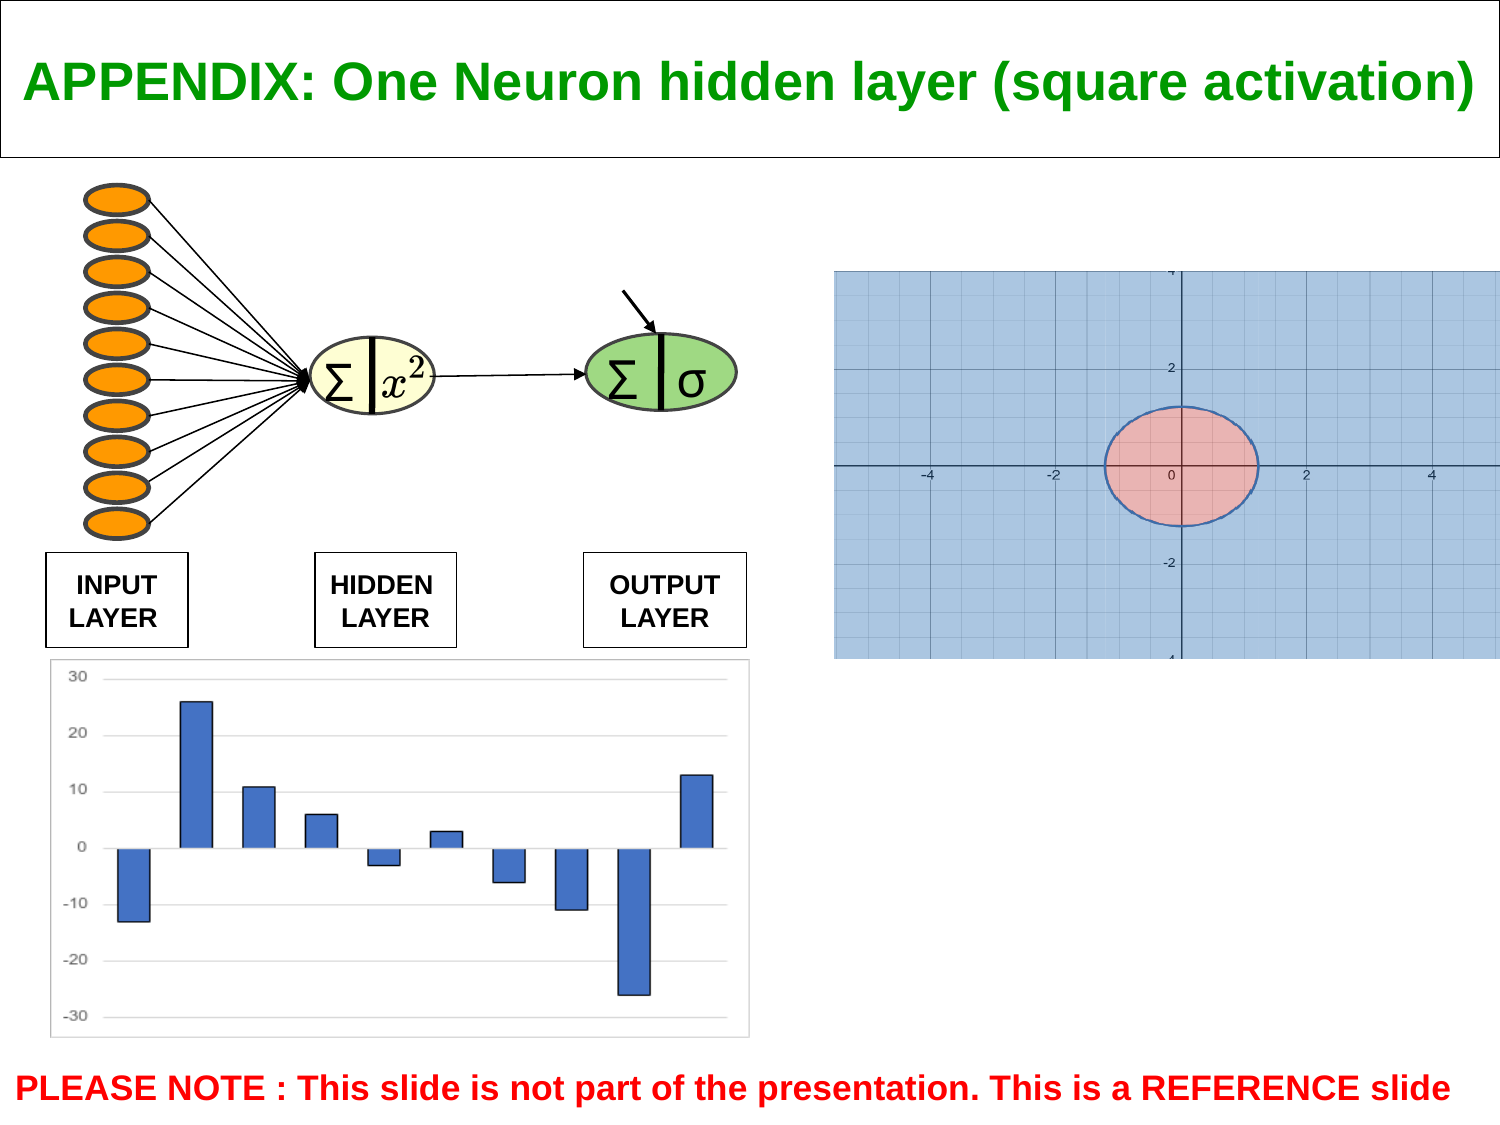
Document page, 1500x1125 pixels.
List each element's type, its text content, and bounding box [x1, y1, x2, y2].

text_box Σ [585, 339, 654, 416]
text_box PLEASE NOTE : This slide is not part of the presentation. This is a REFERENCE slide [0, 1050, 1500, 1125]
picture [380, 349, 430, 404]
text_box Σ [309, 342, 367, 420]
text_box INPUT LAYER [46, 552, 188, 648]
text_box [85, 400, 149, 431]
text_box [85, 472, 149, 503]
text_box [85, 221, 149, 251]
text_box [622, 333, 658, 411]
text_box [85, 508, 149, 539]
picture [49, 658, 750, 1038]
text_box [85, 364, 149, 395]
text_box [85, 185, 149, 215]
text_box [376, 337, 418, 414]
text_box HIDDEN LAYER [314, 552, 457, 648]
picture [834, 271, 1500, 659]
text_box [85, 292, 149, 323]
text_box [430, 361, 435, 375]
text_box [430, 378, 435, 390]
text_box [85, 436, 149, 467]
title APPENDIX: One Neuron hidden layer (square activation) [0, 0, 1500, 158]
text_box [341, 337, 369, 414]
text_box [85, 257, 149, 287]
text_box [85, 328, 149, 359]
text_box [665, 333, 715, 345]
text_box σ [661, 345, 738, 410]
text_box OUTPUT LAYER [583, 552, 747, 648]
